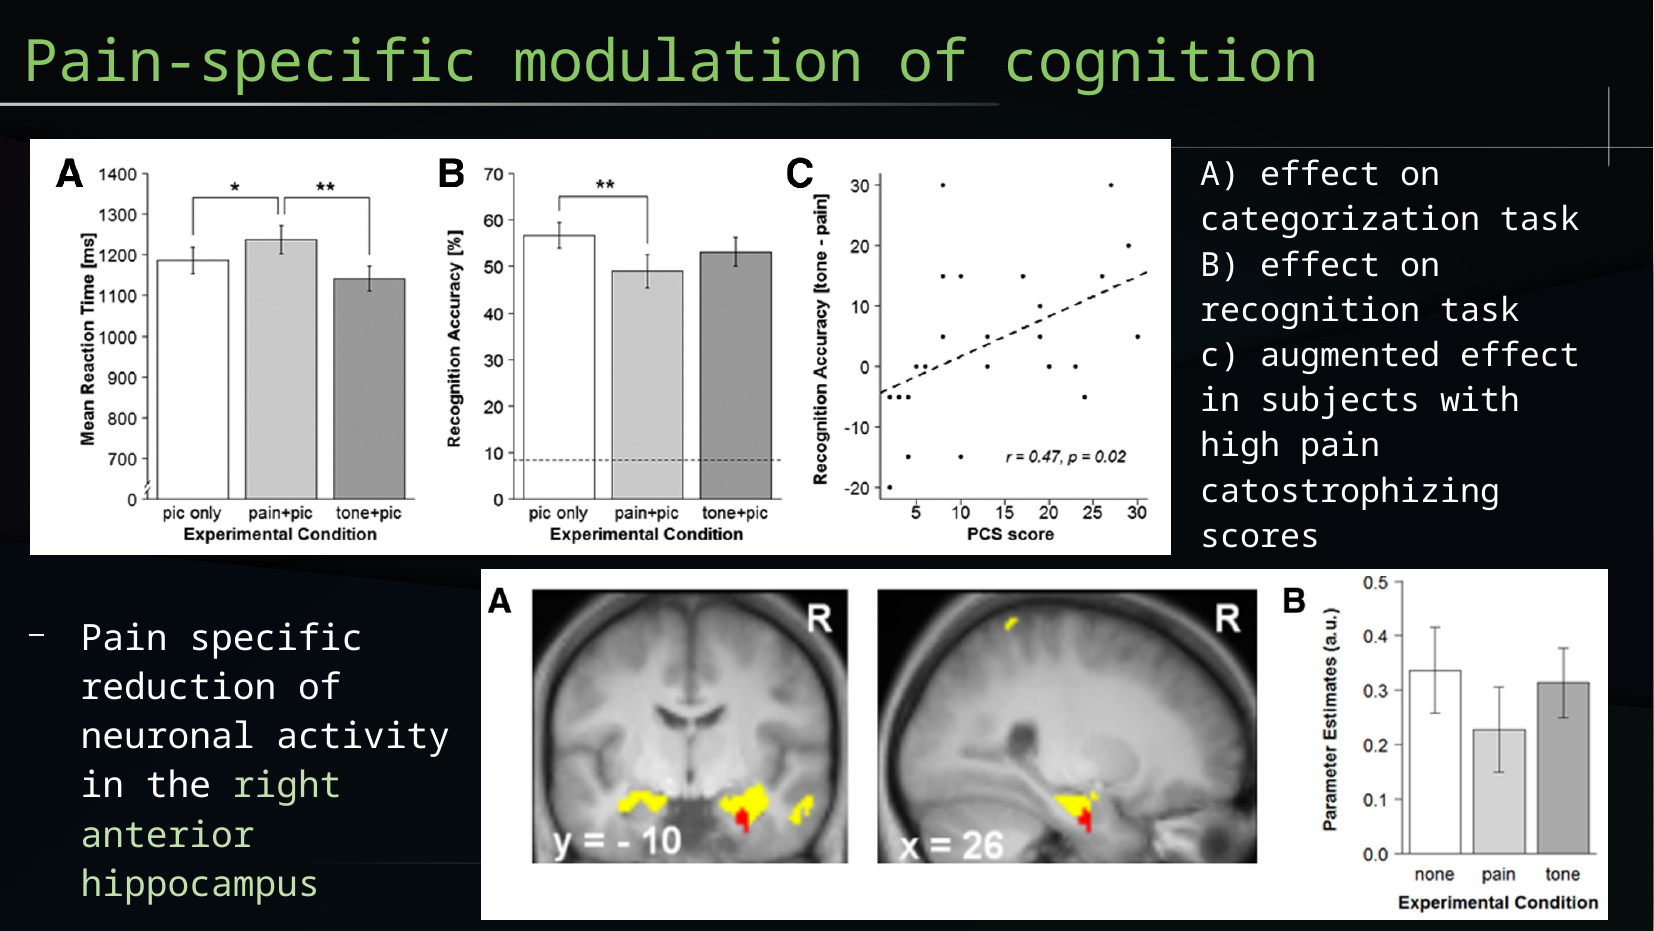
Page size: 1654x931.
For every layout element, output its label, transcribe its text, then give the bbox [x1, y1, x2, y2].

list Pain specific reduction of neuronal activity in the right anterior hippocampus [0, 611, 482, 912]
picture [0, 0, 1654, 931]
text_box A) effect on categorization task B) effect on recognition task c) augmented effect in subjects with high pain catostrophizing scores [1185, 142, 1606, 541]
title Pain-specific modulation of cognition [23, 0, 1589, 134]
